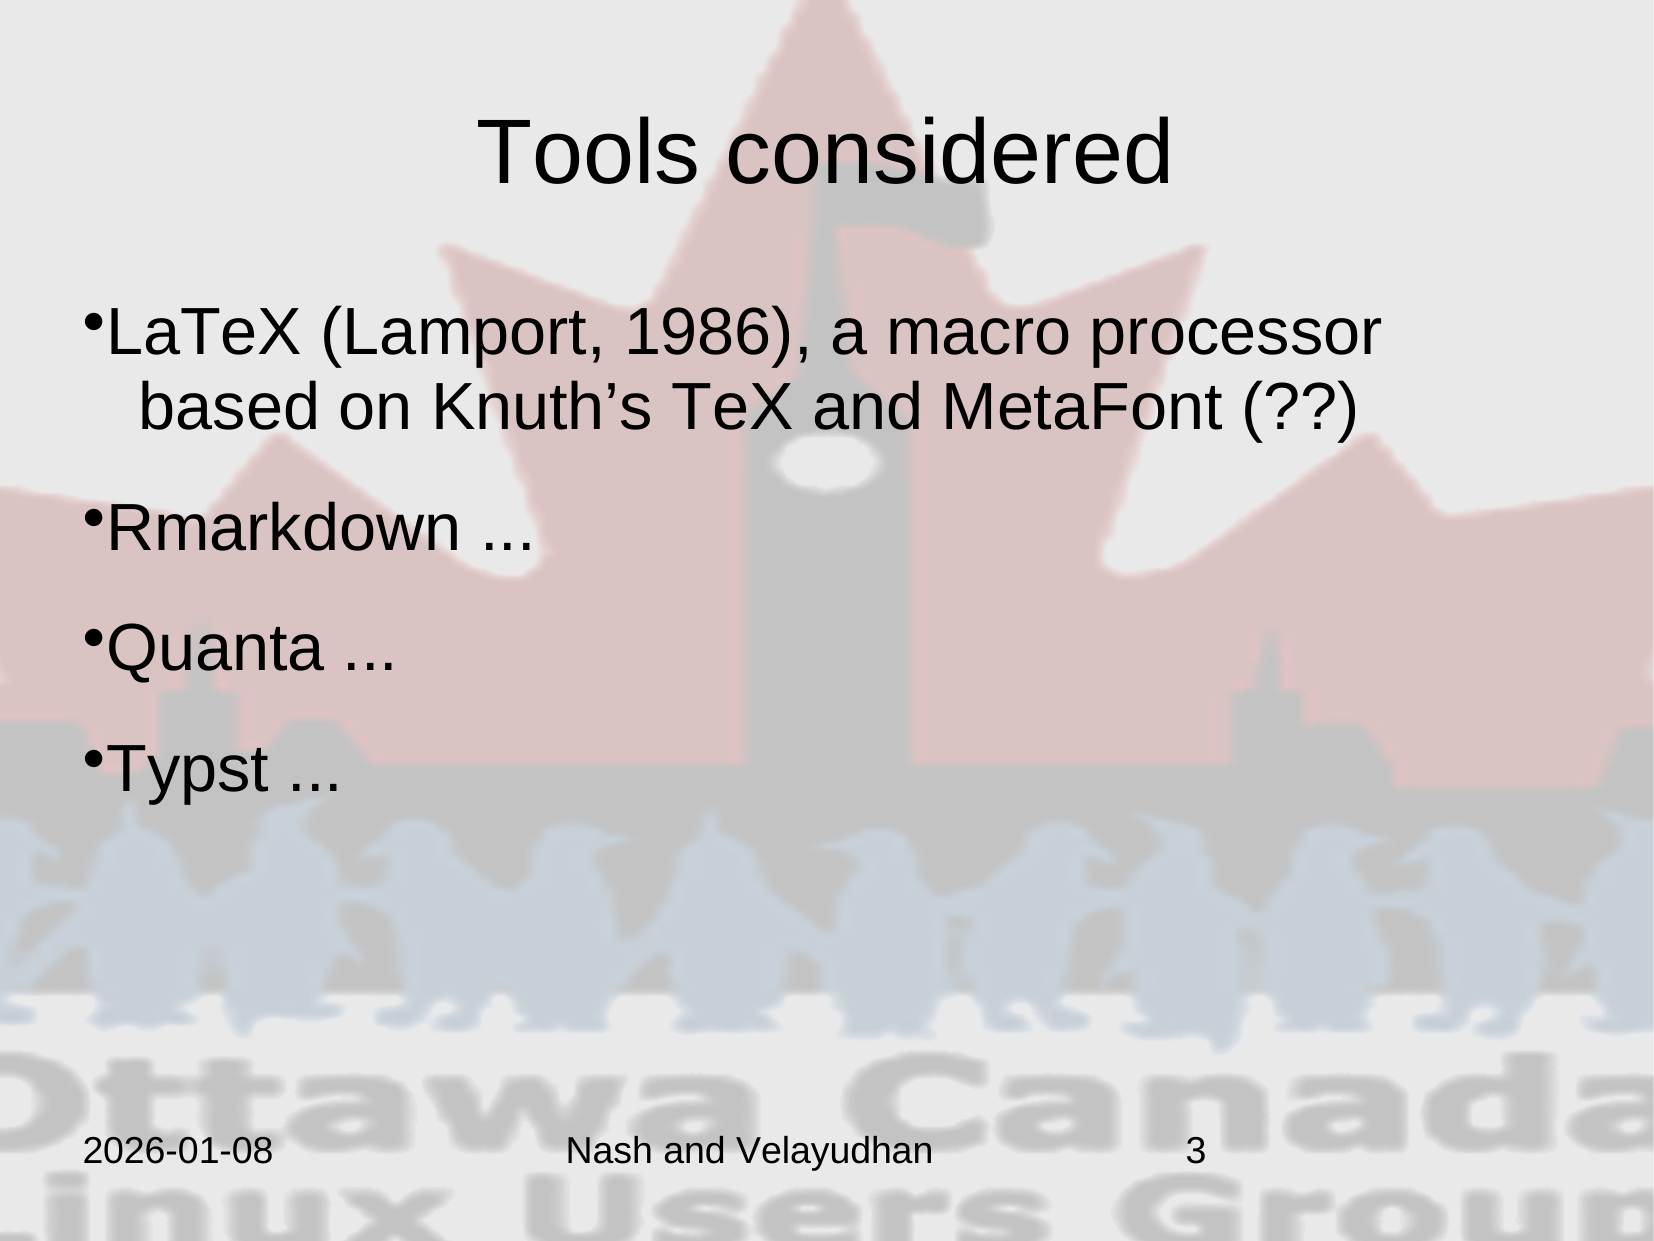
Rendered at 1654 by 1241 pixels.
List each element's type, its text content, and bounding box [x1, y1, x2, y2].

list LaTeX (Lamport, 1986), a macro processor based on Knuth’s TeX and MetaFont (??) Rmarkdown ... Quanta ... Typst ... [82, 290, 1570, 1009]
picture [0, 0, 1654, 1241]
title Tools considered [82, 49, 1570, 256]
